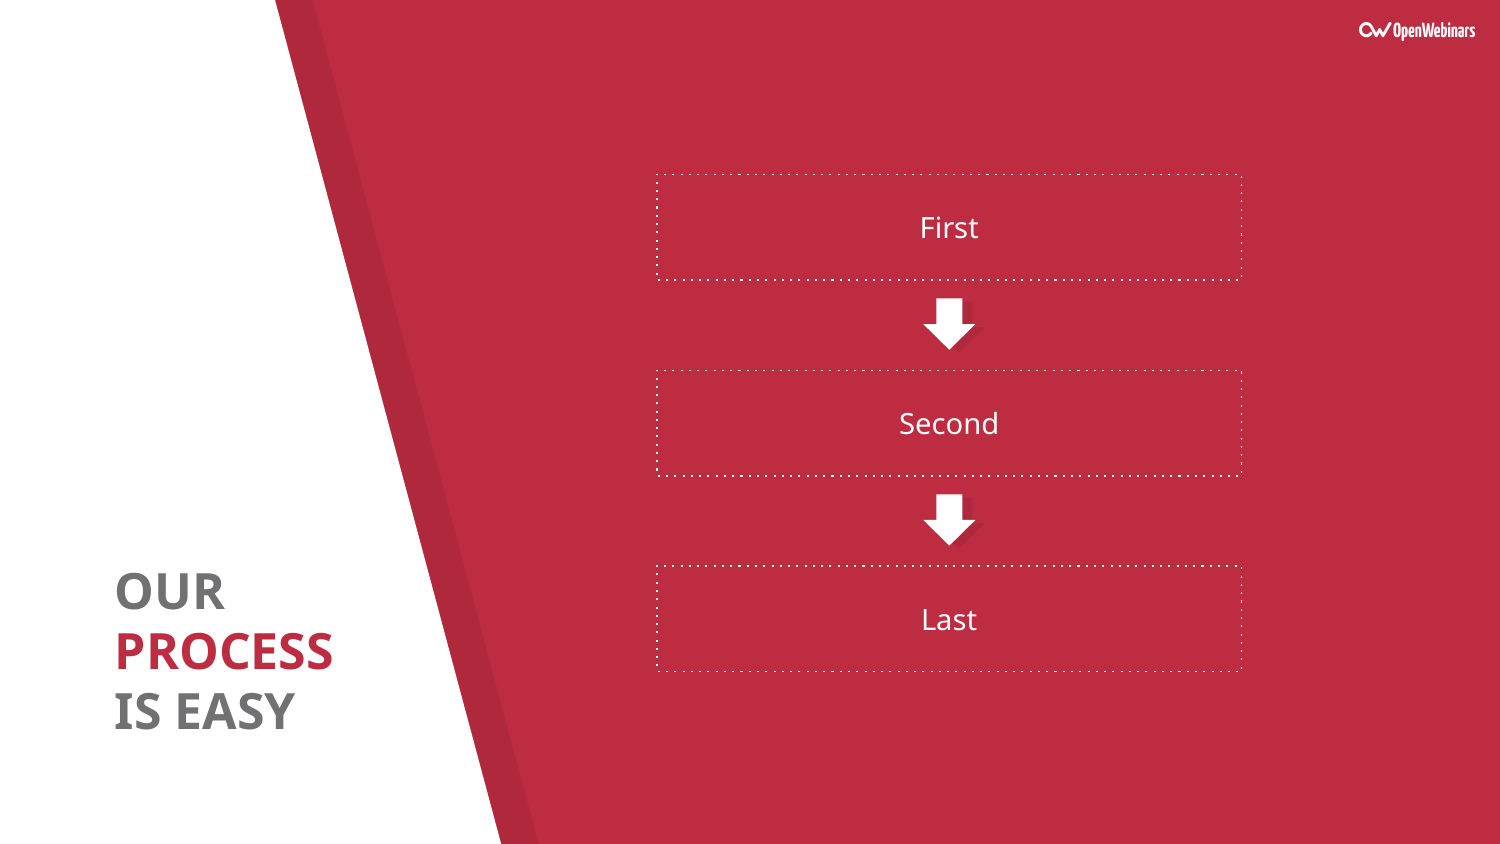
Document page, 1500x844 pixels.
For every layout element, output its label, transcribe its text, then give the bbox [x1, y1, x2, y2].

text_box Second [656, 370, 1242, 476]
title OUR PROCESS IS EASY [100, 675, 383, 755]
text_box [923, 494, 986, 549]
text_box Last [656, 566, 1242, 672]
picture [1359, 22, 1475, 41]
text_box First [656, 174, 1242, 280]
text_box [923, 298, 986, 353]
